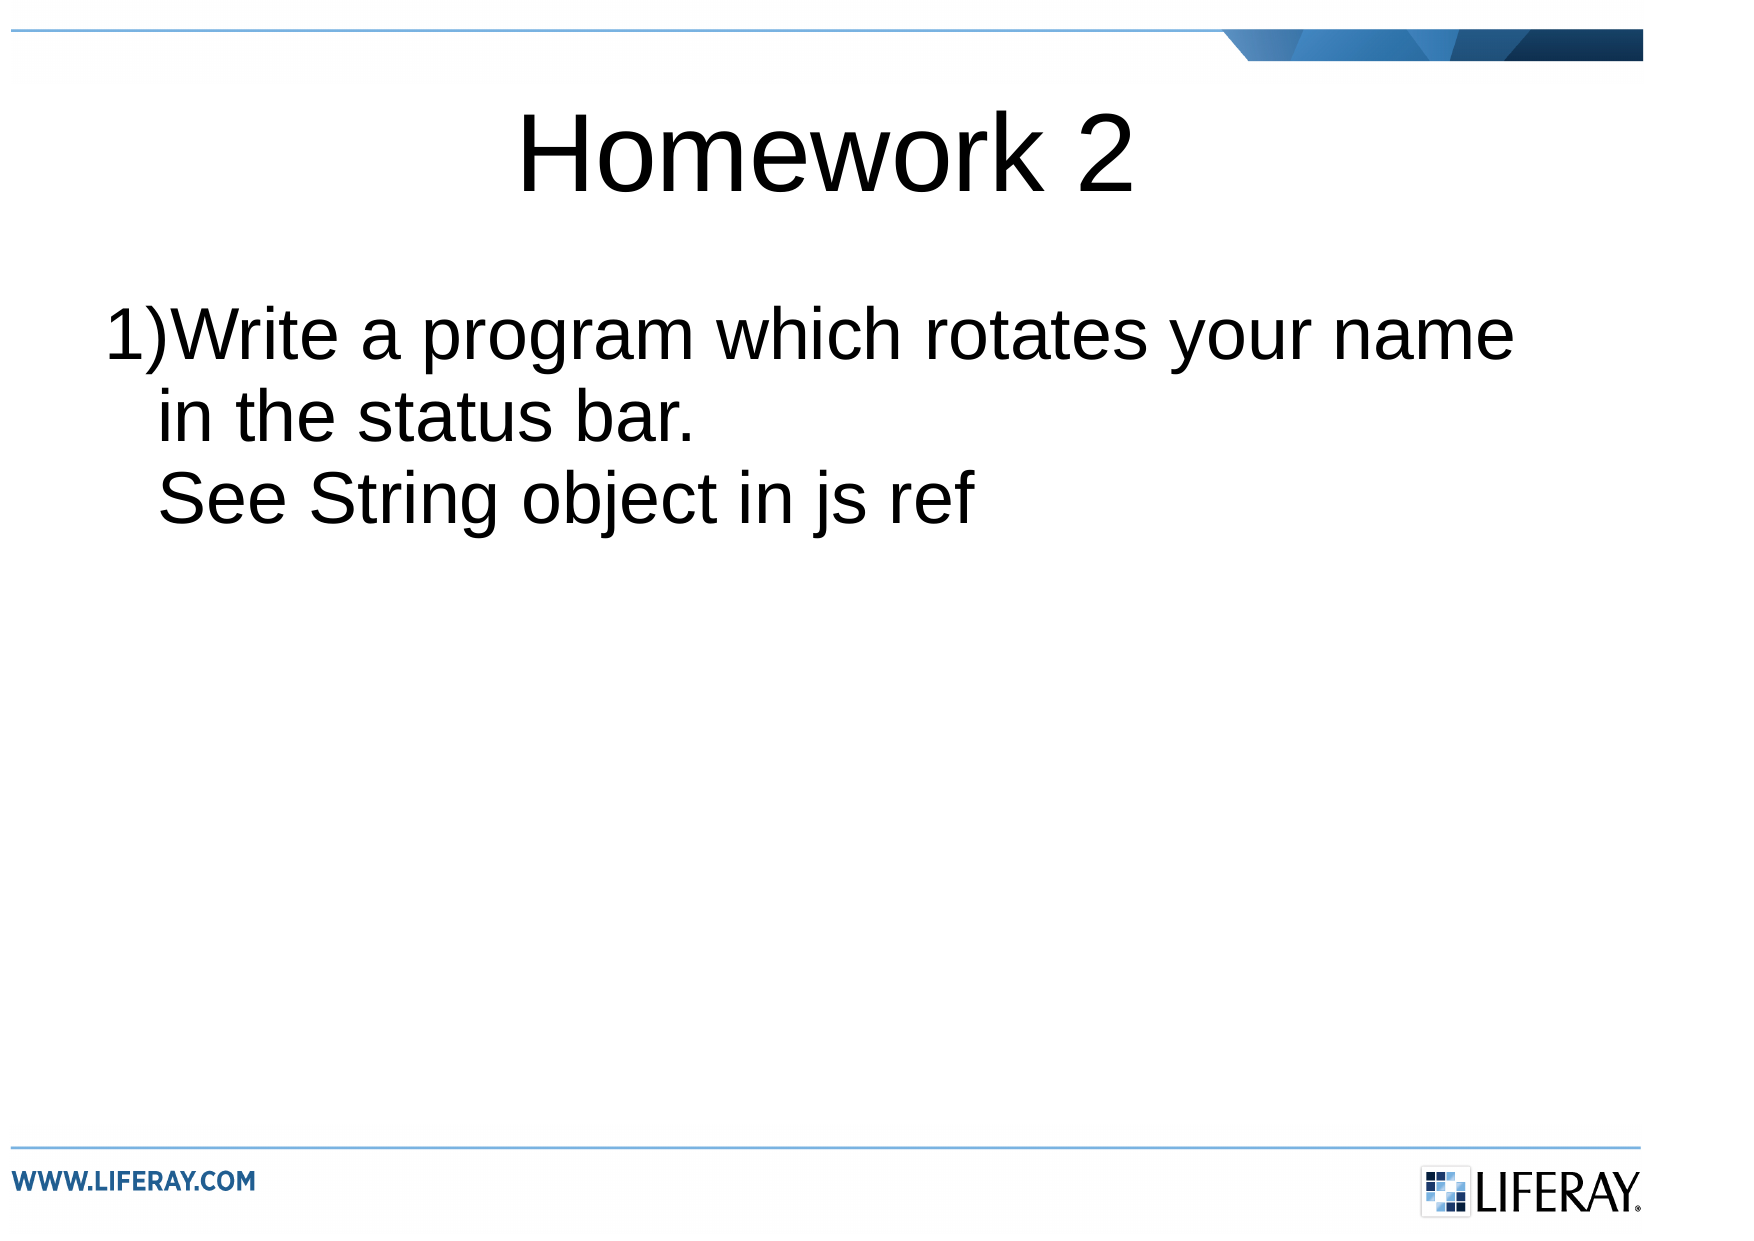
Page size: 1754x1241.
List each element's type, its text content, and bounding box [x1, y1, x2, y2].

list Write a program which rotates your name in the status bar. See String object in js ref [86, 293, 1576, 1013]
title Homework 2 [82, 49, 1571, 257]
picture [9, 1124, 1642, 1234]
picture [11, 0, 1644, 84]
